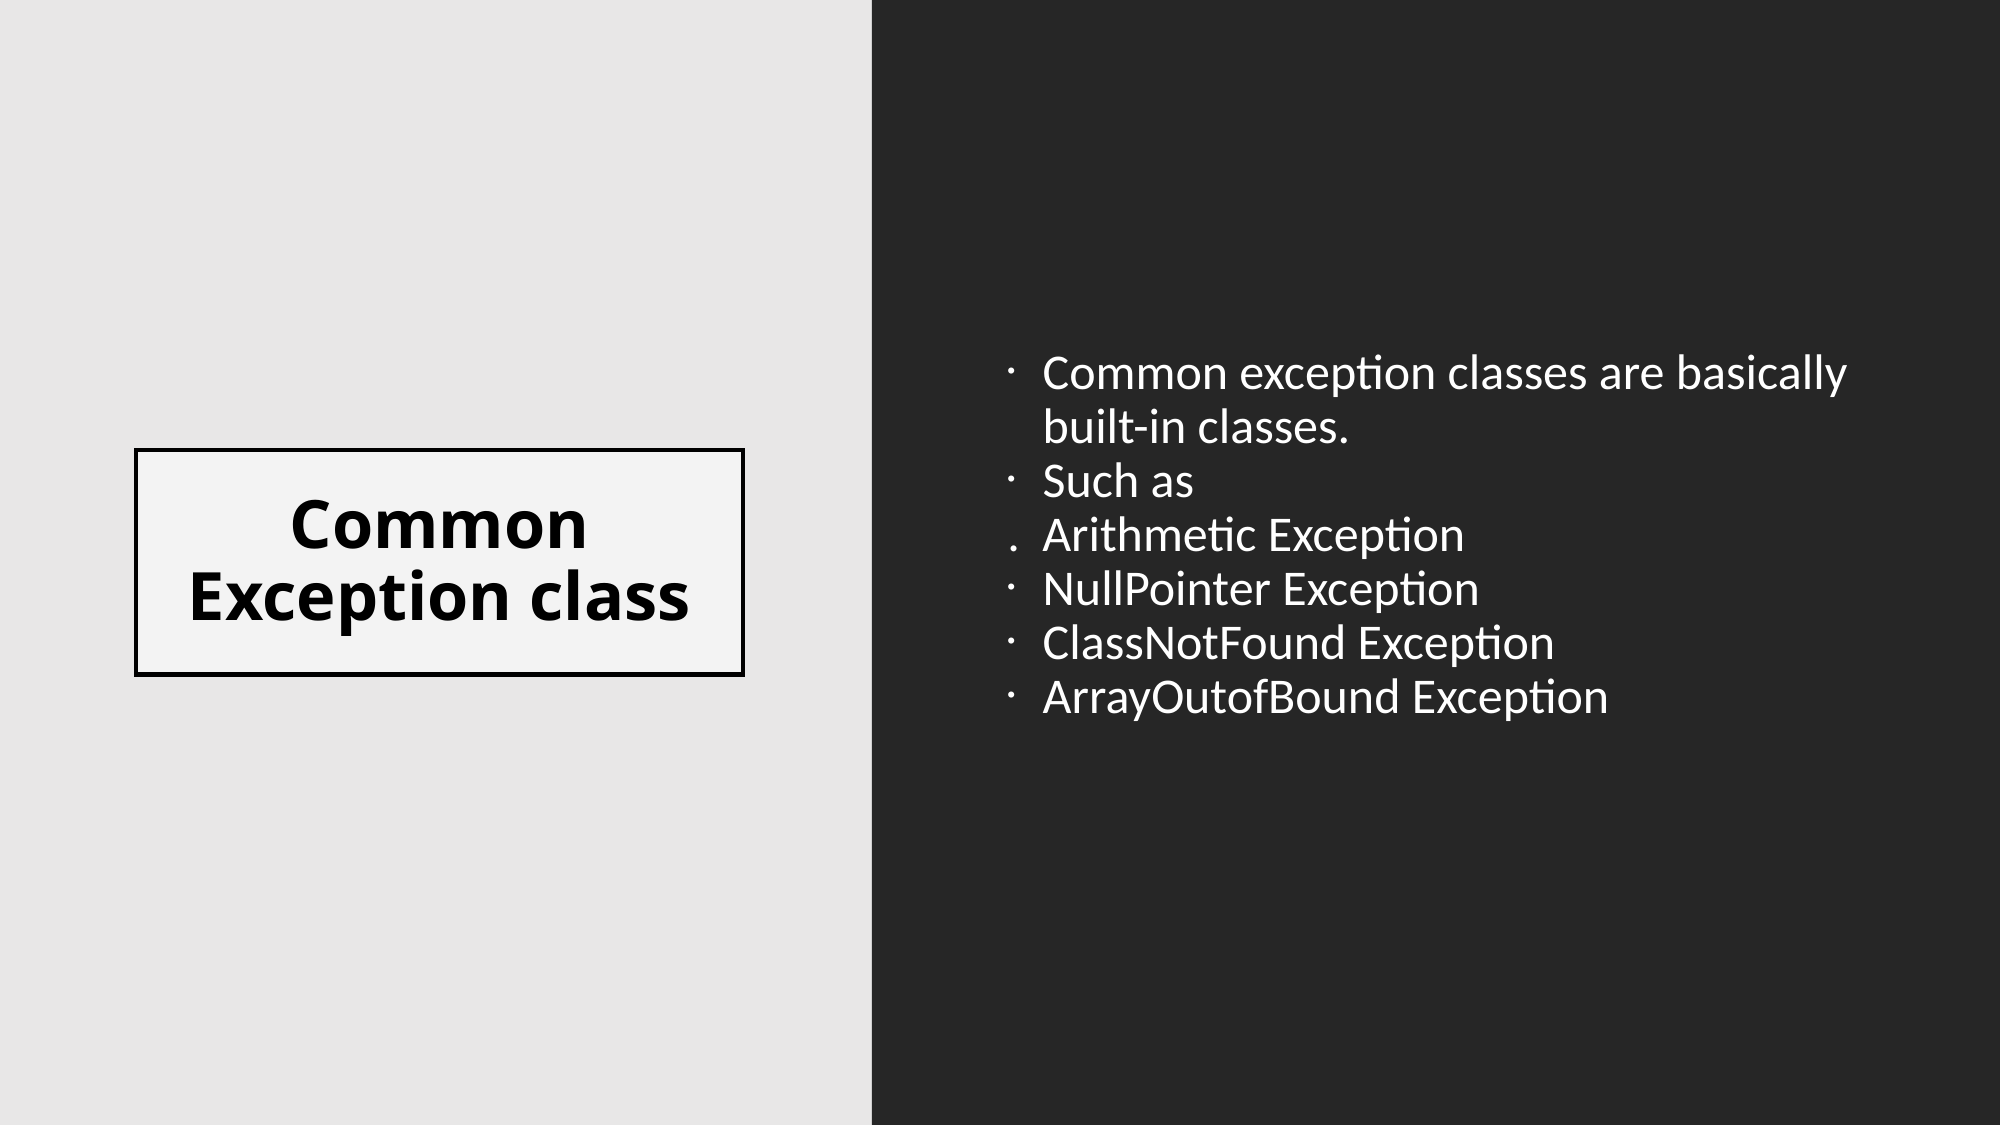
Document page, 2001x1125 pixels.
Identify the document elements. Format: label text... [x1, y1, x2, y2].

text_box Common exception classes are basically built-in classes. Such as . Arithmetic Exception NullPointer Exception ClassNotFound Exception ArrayOutofBound Exception [992, 131, 1880, 994]
text_box Common Exception class [136, 450, 743, 675]
text_box [0, 0, 2000, 1125]
